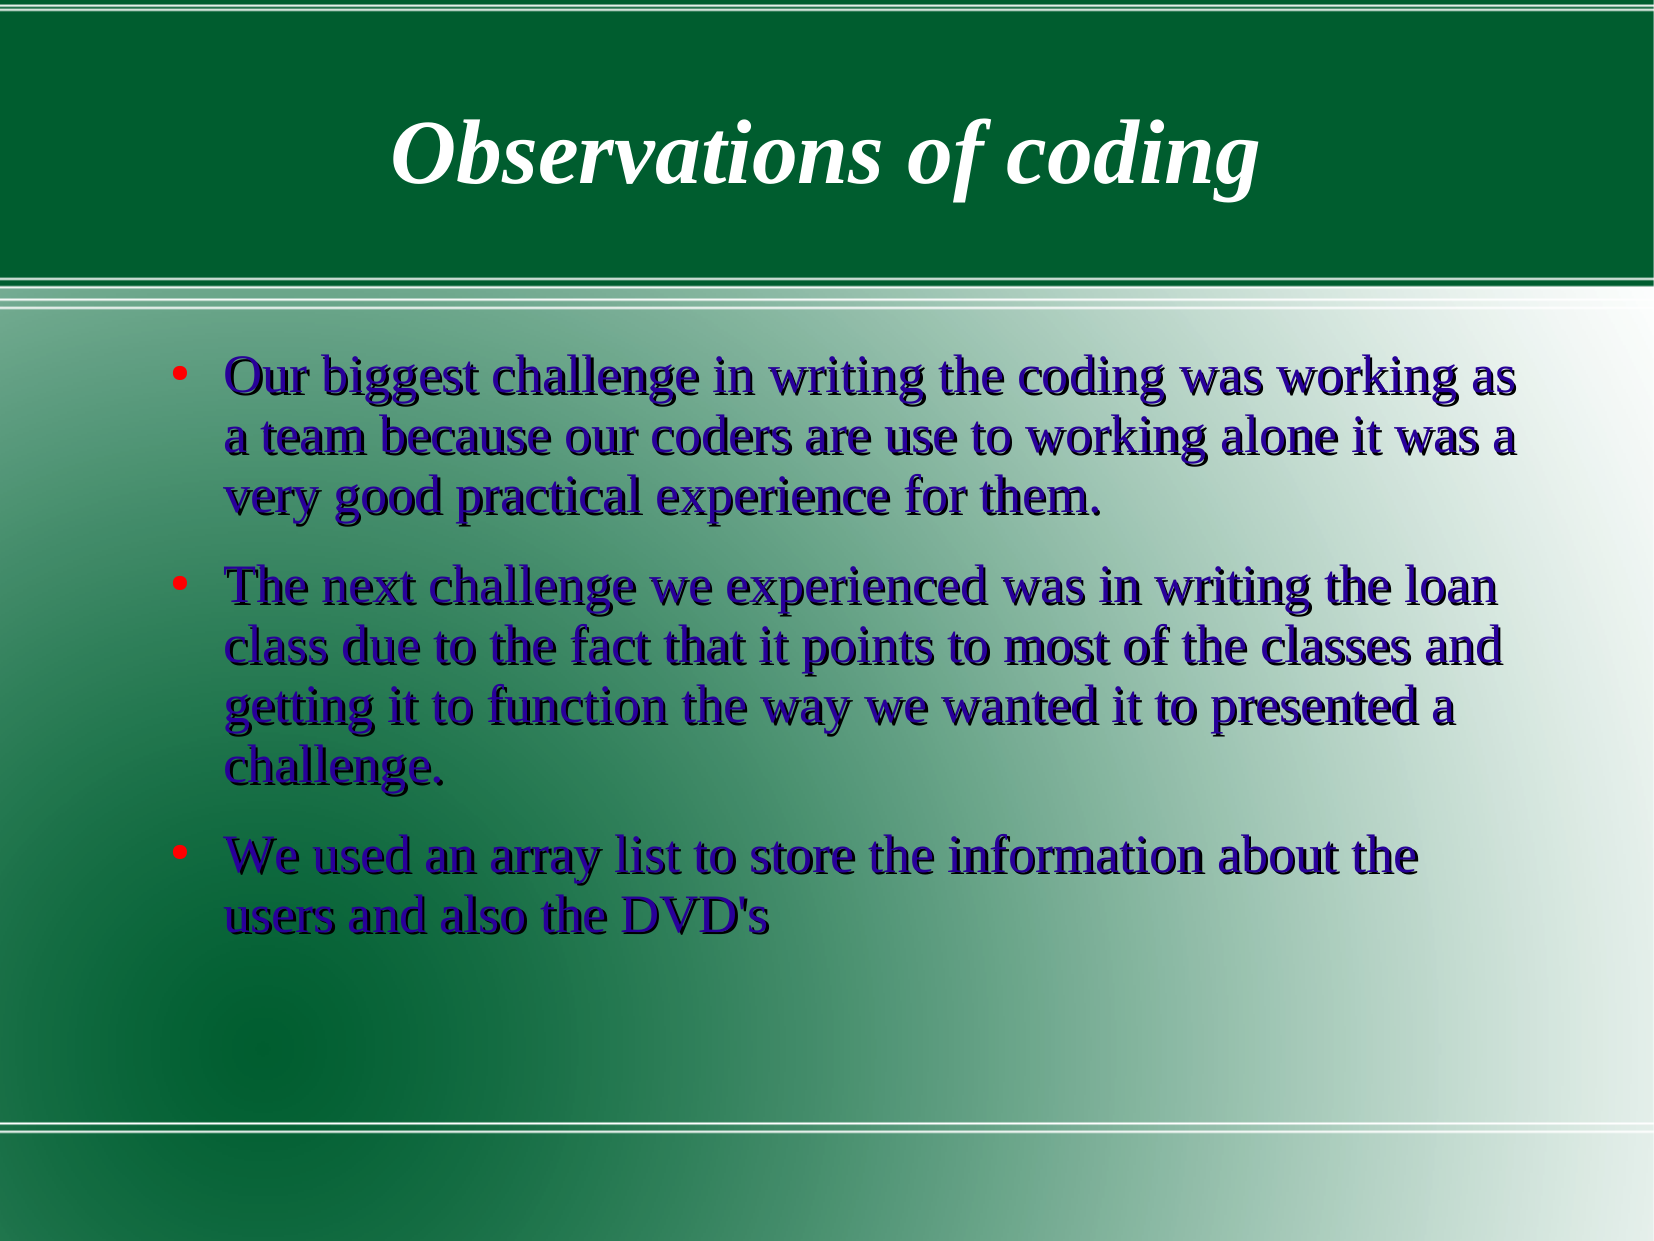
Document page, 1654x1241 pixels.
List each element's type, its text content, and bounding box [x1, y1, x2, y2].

picture [0, 0, 1654, 1241]
list Our biggest challenge in writing the coding was working as a team because our coders are use to working alone it was a very good practical experience for them. The next challenge we experienced was in writing the loan class due to the fact that it points to most of the classes and getting it to function the way we wanted it to presented a challenge. We used an array list to store the information about the users and also the DVD's [152, 344, 1534, 1127]
title Observations of coding [82, 49, 1571, 257]
